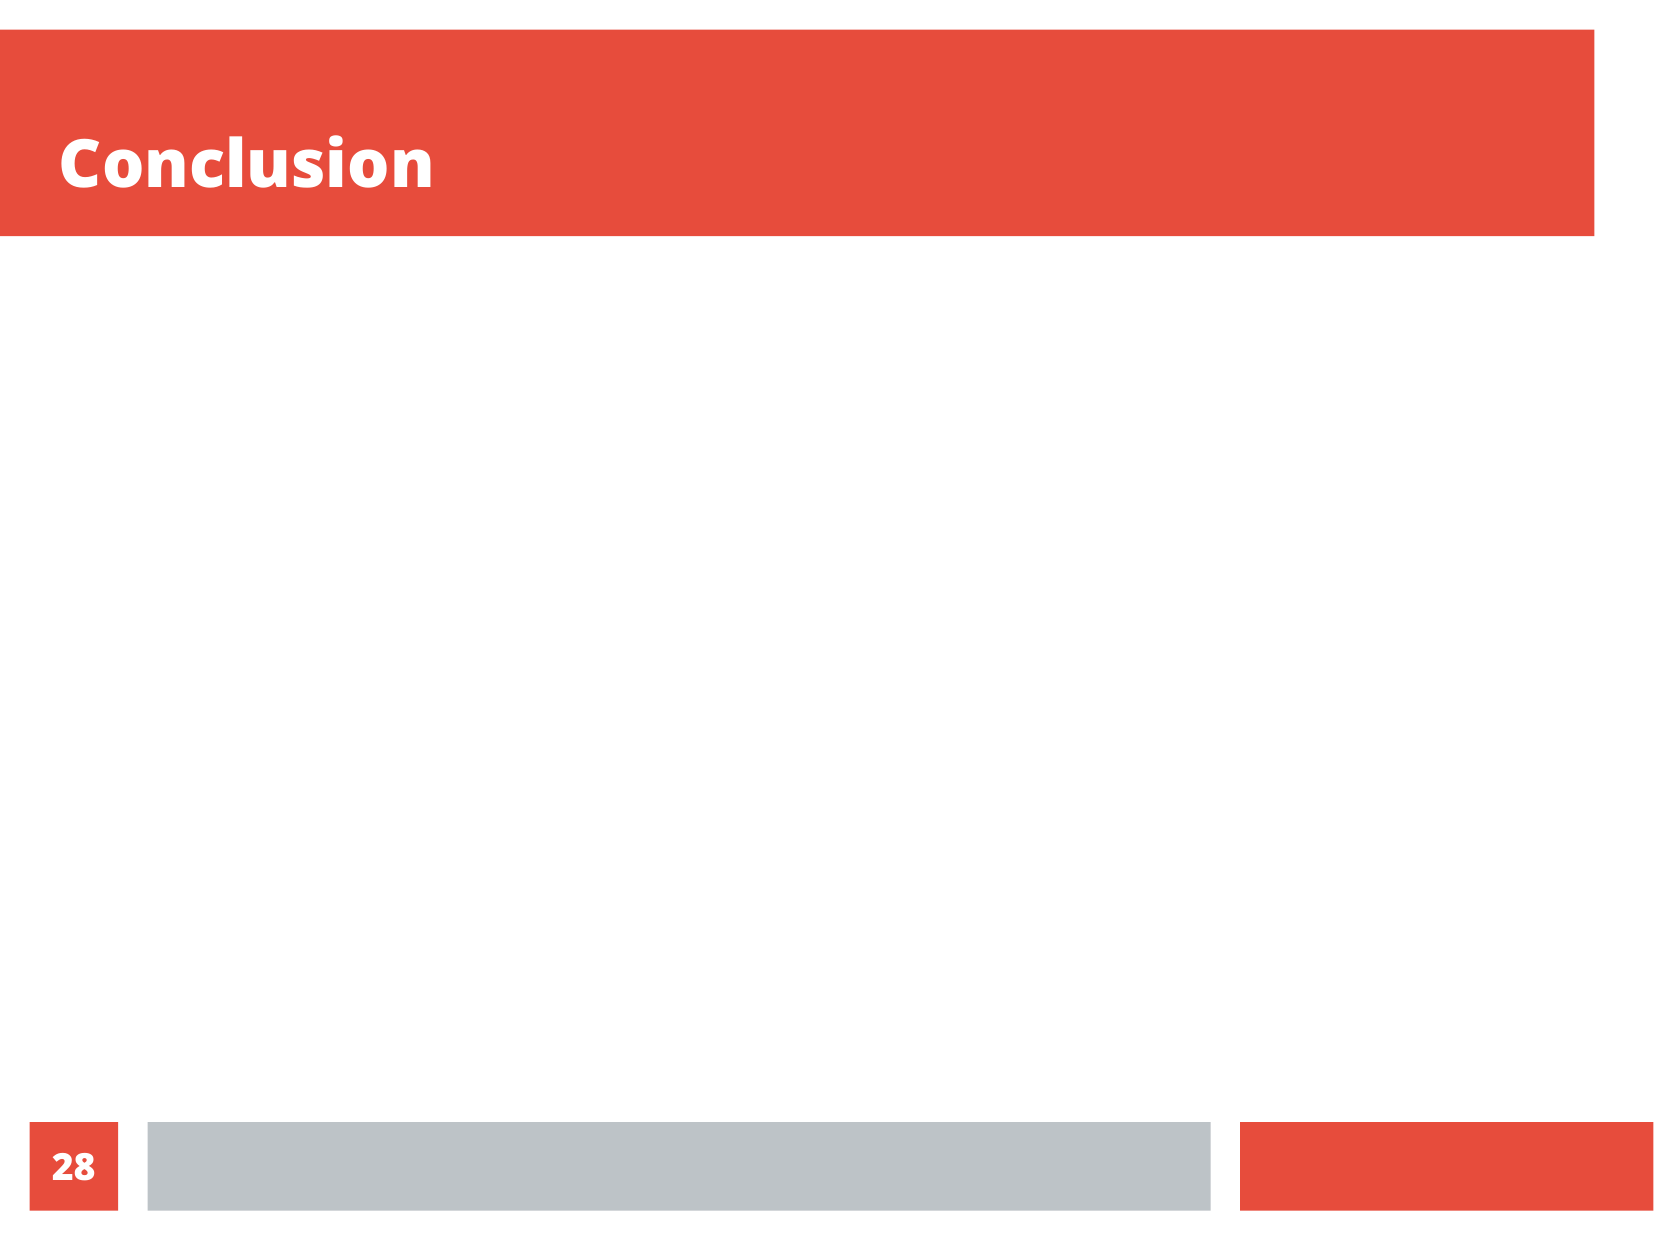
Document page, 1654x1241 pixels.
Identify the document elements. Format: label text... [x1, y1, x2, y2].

title Conclusion [59, 59, 1595, 207]
